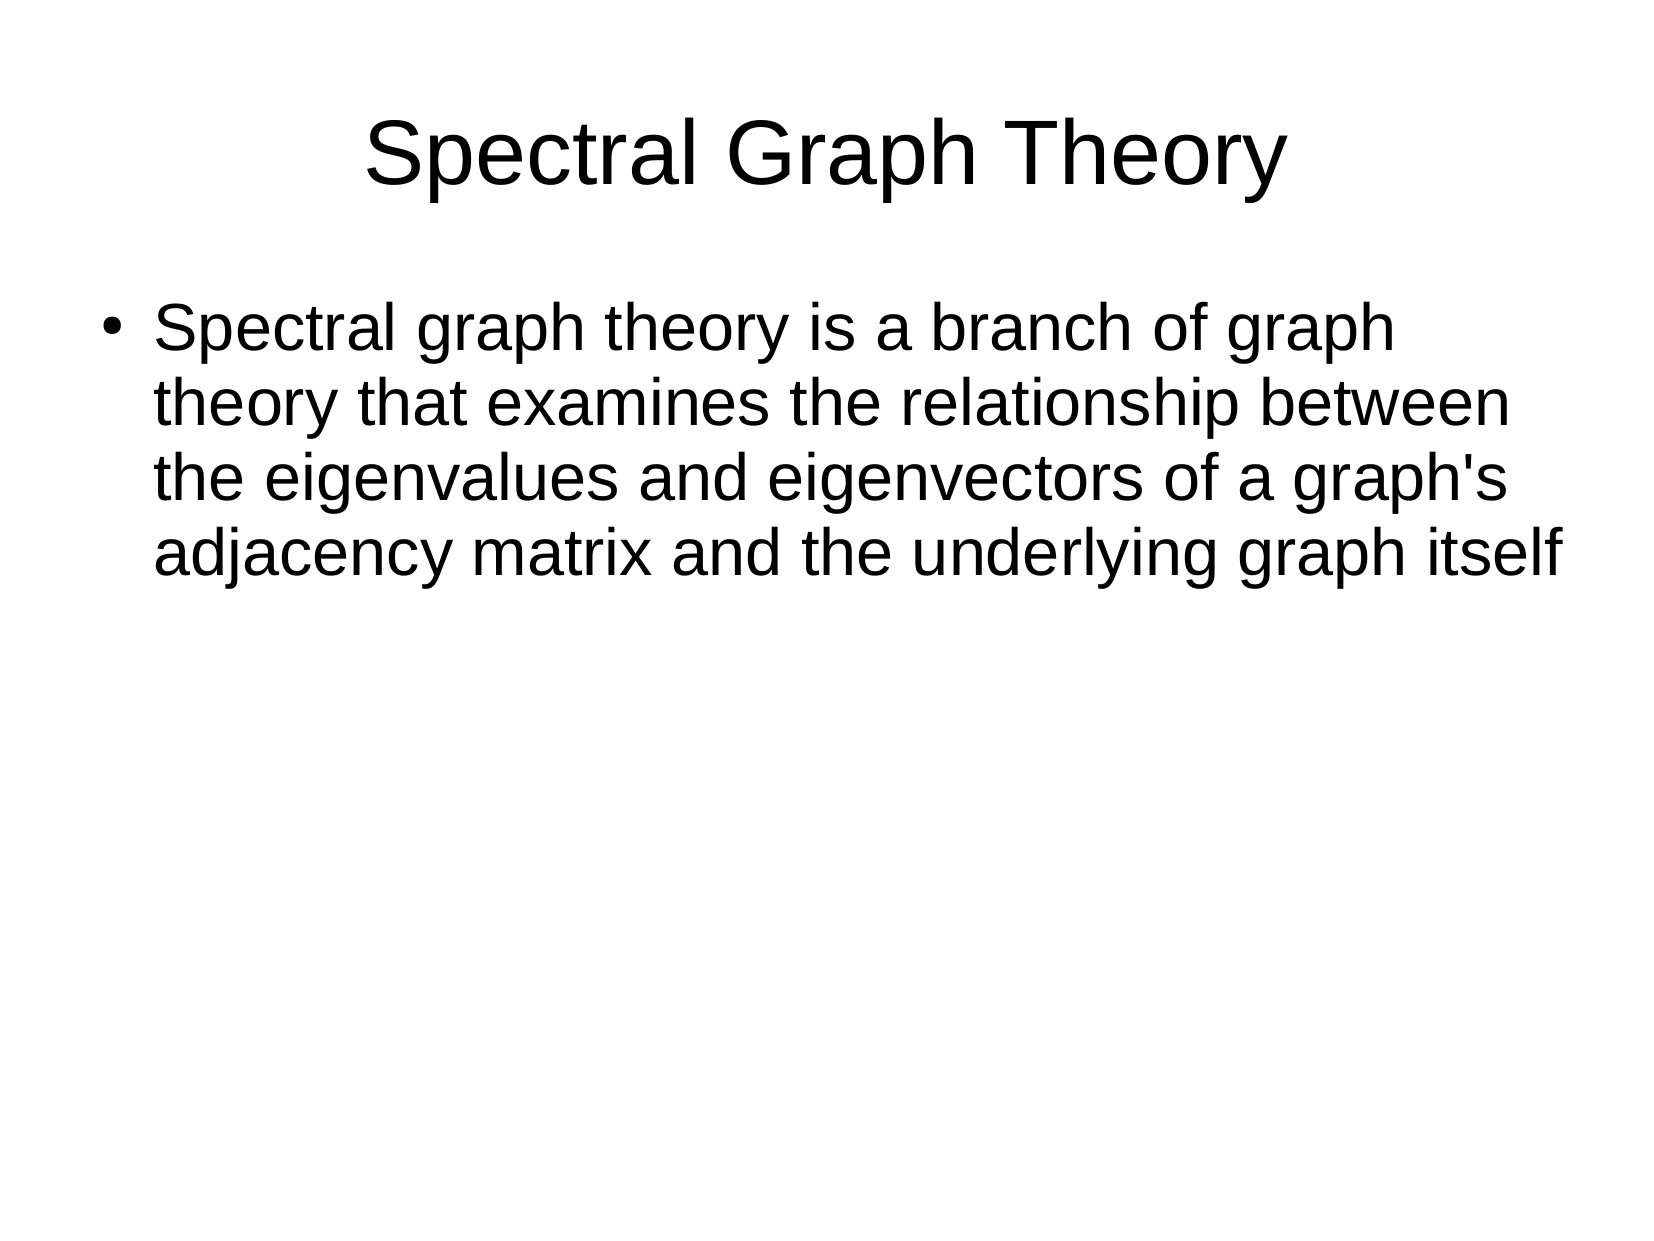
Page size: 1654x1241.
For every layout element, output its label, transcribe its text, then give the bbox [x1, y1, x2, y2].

list Spectral graph theory is a branch of graph theory that examines the relationship between the eigenvalues and eigenvectors of a graph's adjacency matrix and the underlying graph itself [82, 290, 1571, 1010]
title Spectral Graph Theory [82, 49, 1571, 257]
